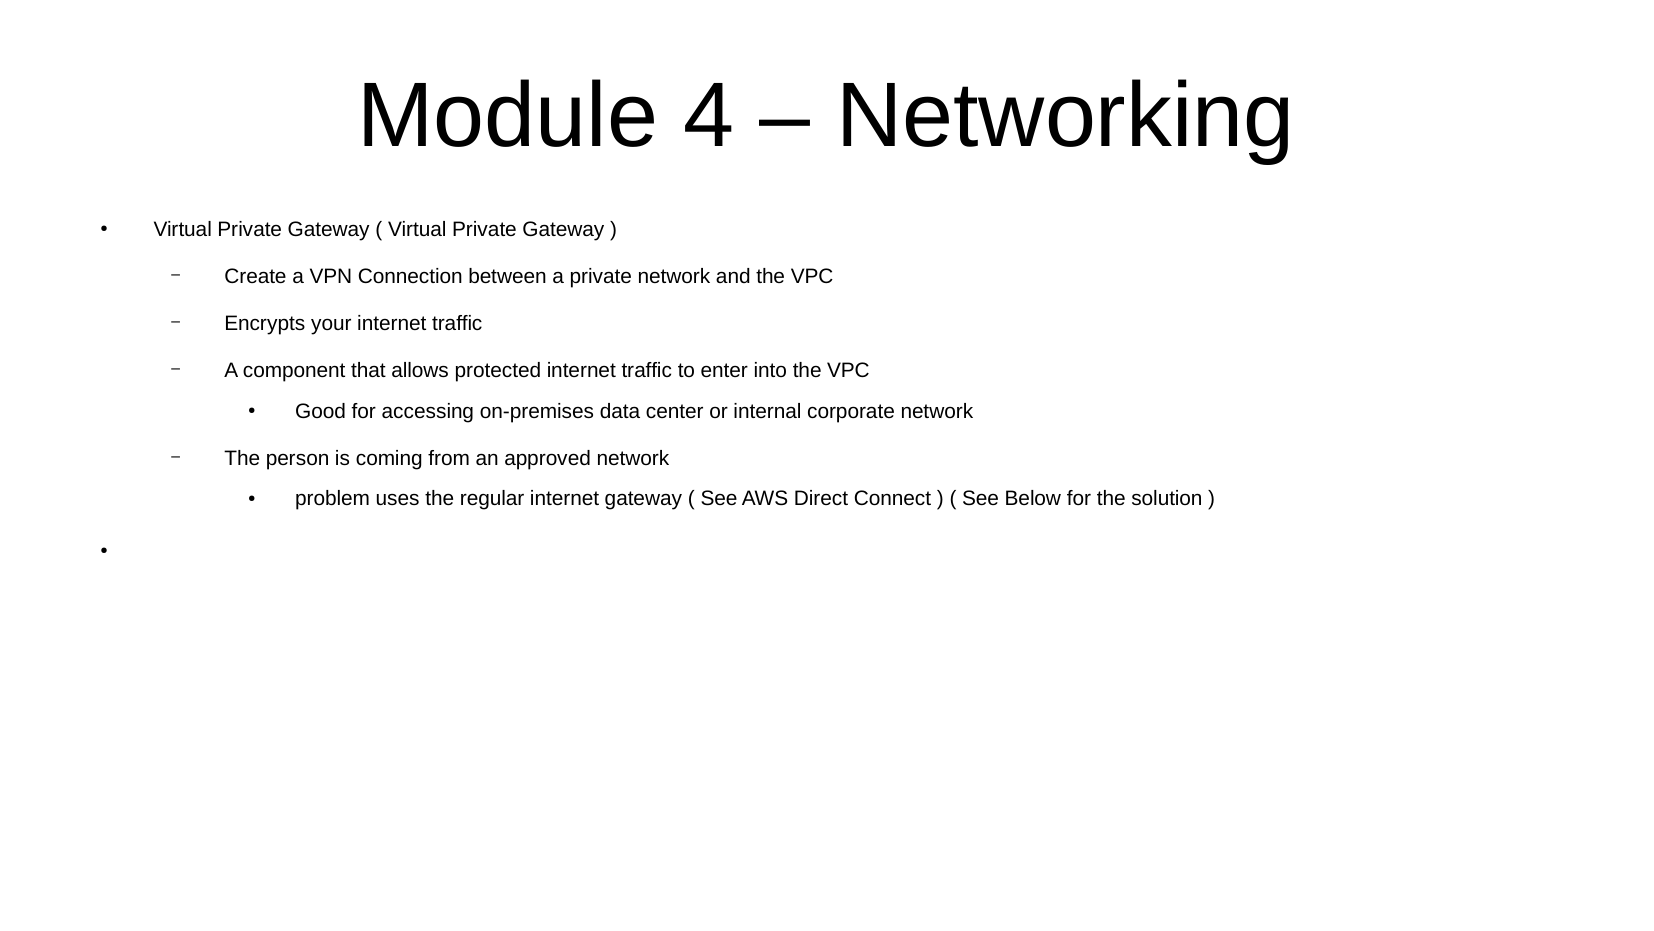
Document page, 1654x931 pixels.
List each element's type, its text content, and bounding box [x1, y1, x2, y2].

title Module 4 – Networking [82, 37, 1571, 193]
list Virtual Private Gateway ( Virtual Private Gateway ) Create a VPN Connection between a private network and the VPC Encrypts your internet traffic A component that allows protected internet traffic to enter into the VPC Good for accessing on-premises data center or internal corporate network The person is coming from an approved network problem uses the regular internet gateway ( See AWS Direct Connect ) ( See Below for the solution ) [82, 217, 1571, 916]
